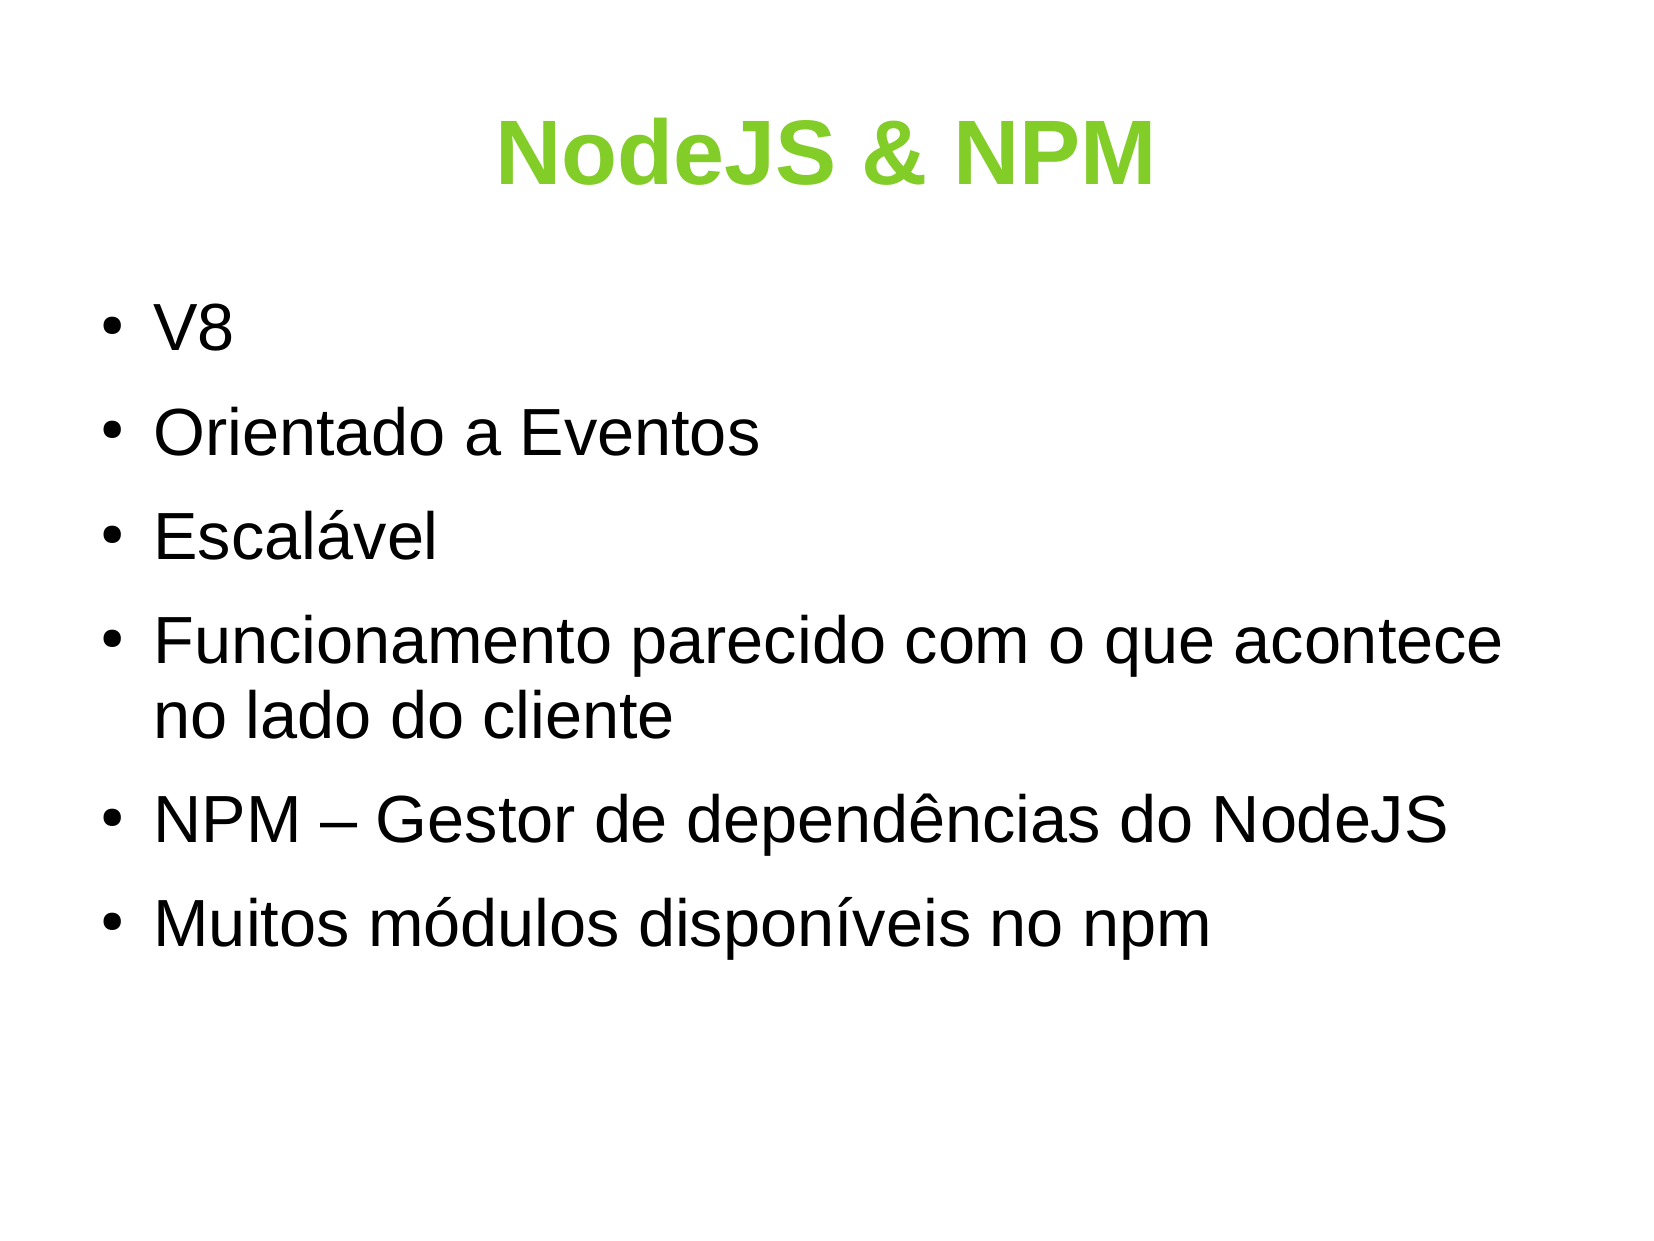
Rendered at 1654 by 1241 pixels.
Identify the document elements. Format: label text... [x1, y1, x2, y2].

title NodeJS & NPM [82, 49, 1571, 257]
list V8 Orientado a Eventos Escalável Funcionamento parecido com o que acontece no lado do cliente NPM – Gestor de dependências do NodeJS Muitos módulos disponíveis no npm [82, 290, 1571, 1010]
